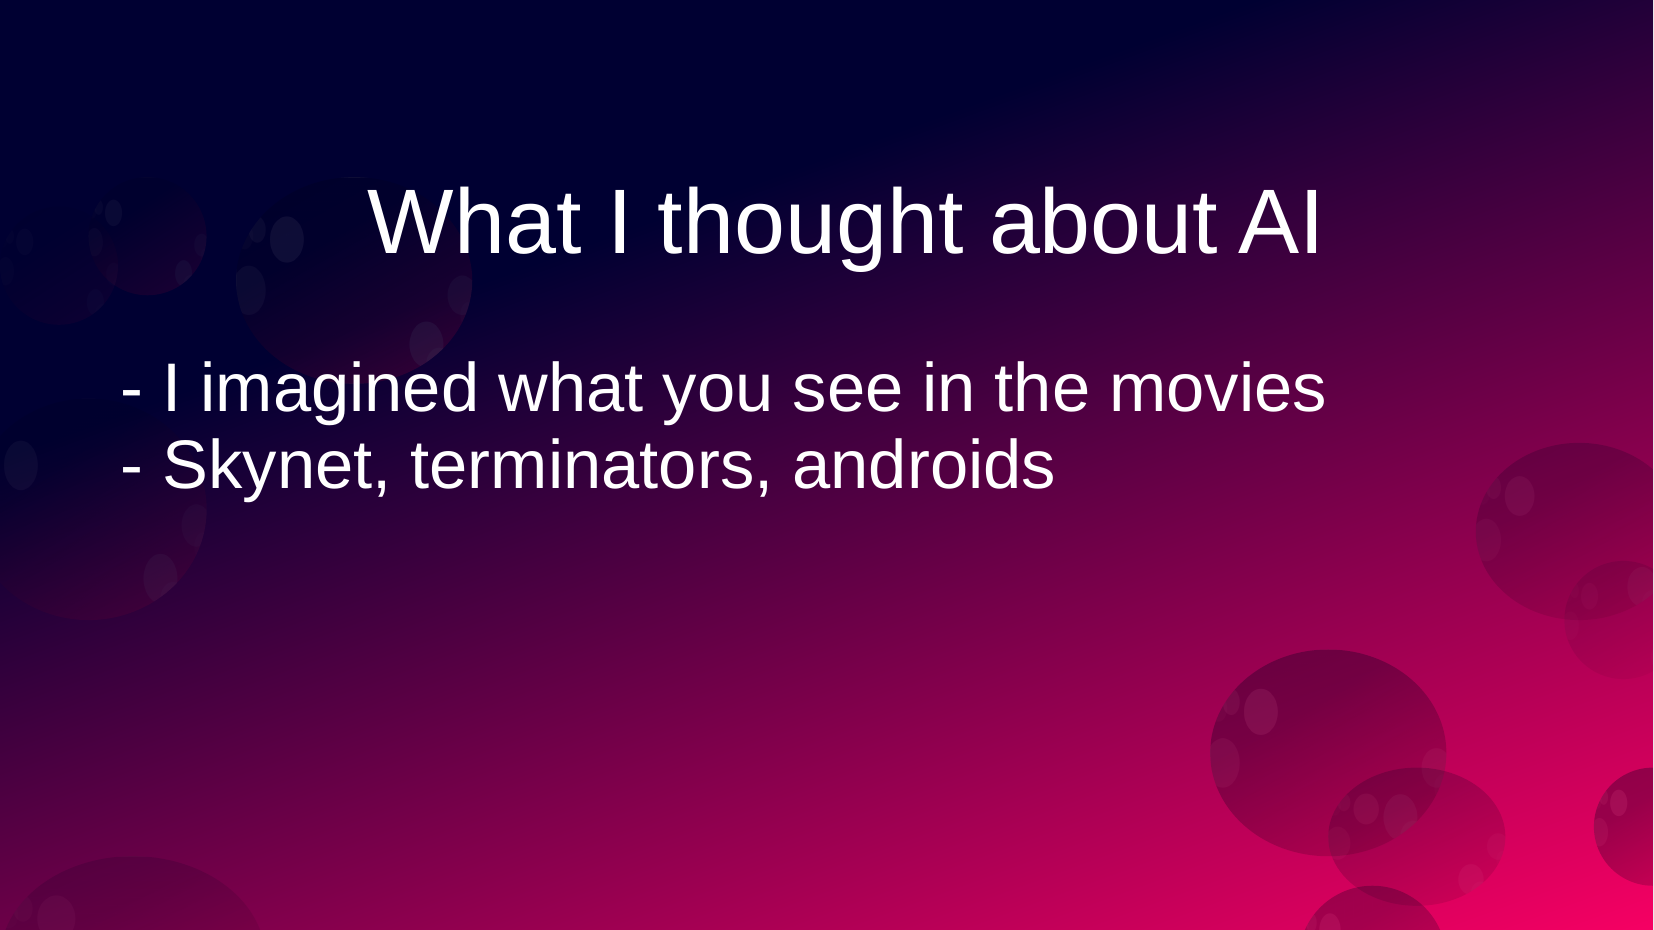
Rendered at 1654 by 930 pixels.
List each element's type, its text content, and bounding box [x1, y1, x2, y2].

title What I thought about AI - I imagined what you see in the movies - Skynet, terminators, androids [82, 4, 1571, 670]
picture [1648, 0, 1654, 930]
